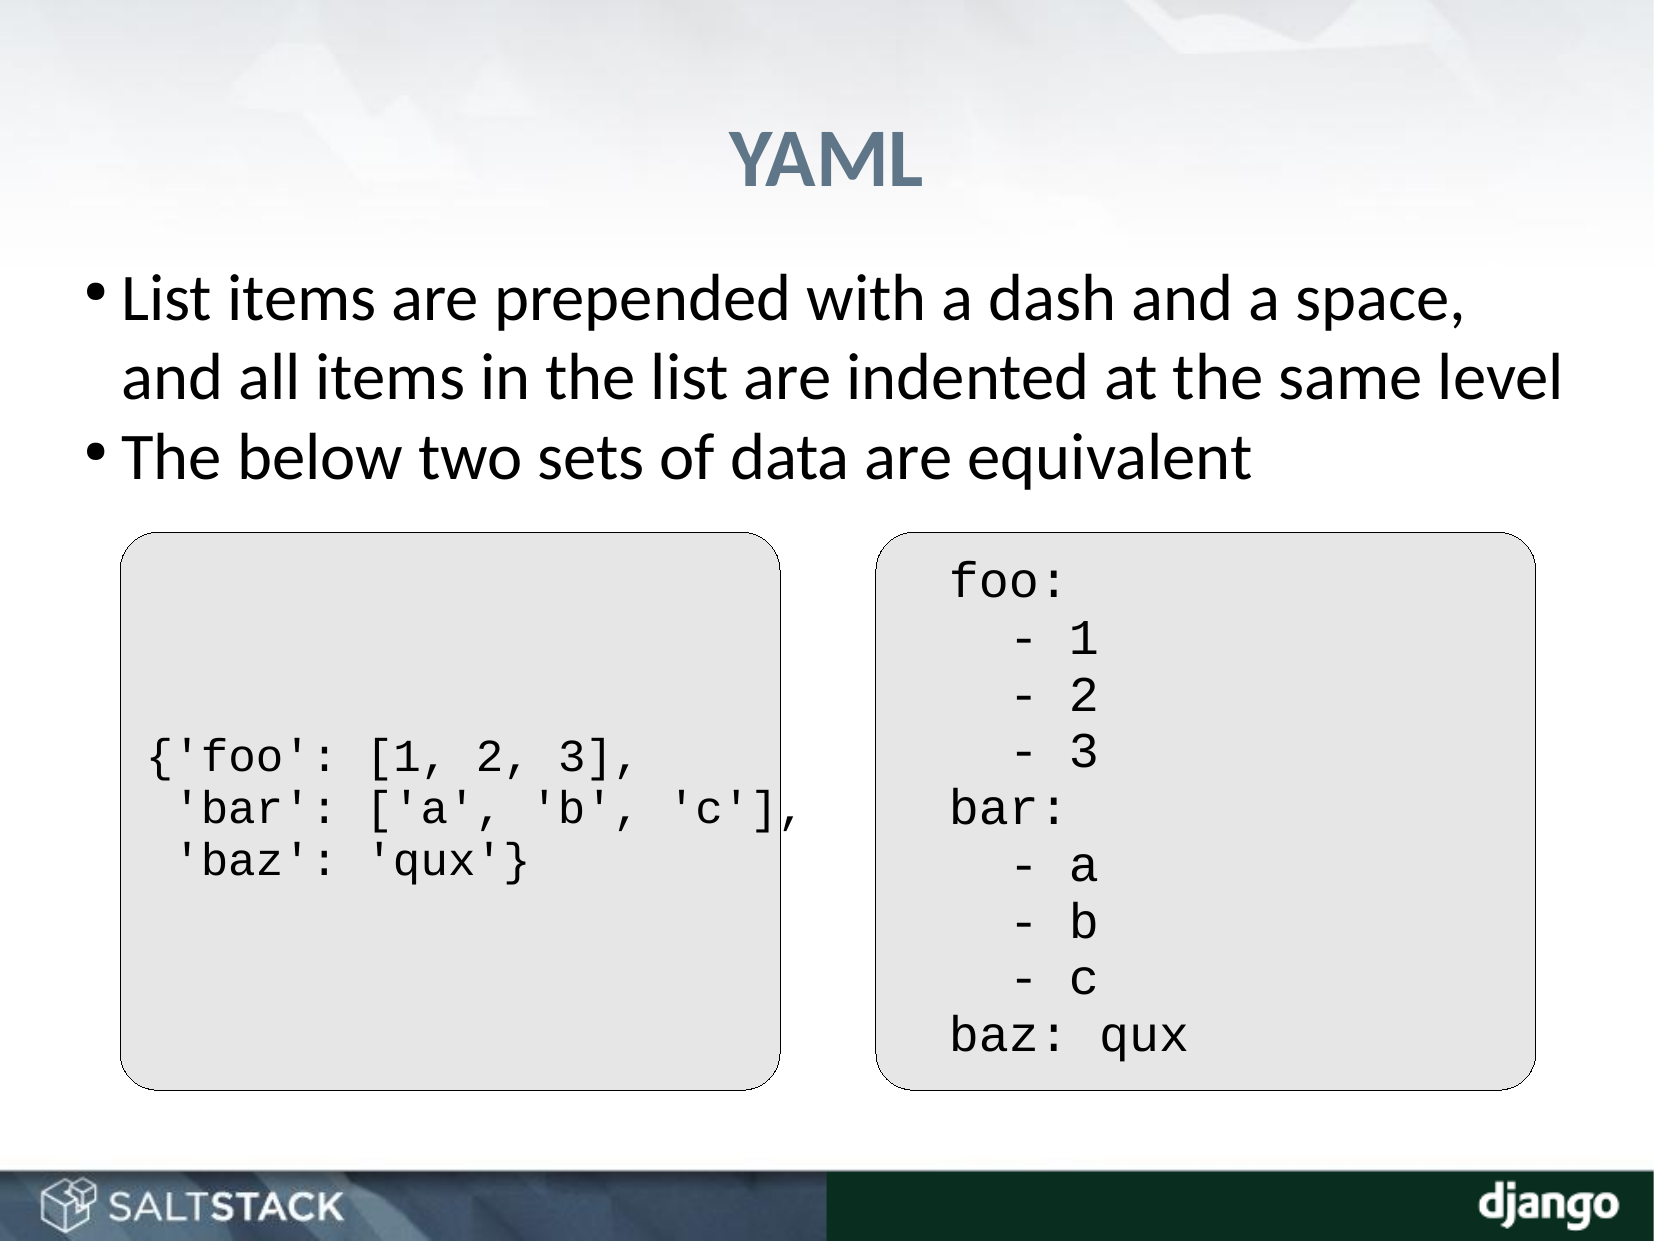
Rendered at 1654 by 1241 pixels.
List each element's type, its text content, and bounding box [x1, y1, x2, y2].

text_box {'foo': [1, 2, 3], 'bar': ['a', 'b', 'c'], 'baz': 'qux'} [120, 532, 781, 1091]
picture [0, 0, 1654, 1241]
text_box List items are prepended with a dash and a space, and all items in the list are indented at the same level The below two sets of data are equivalent [69, 245, 1585, 511]
text_box YAML [82, 49, 1571, 245]
text_box foo: - 1 - 2 - 3 bar: - a - b - c baz: qux [875, 532, 1536, 1091]
